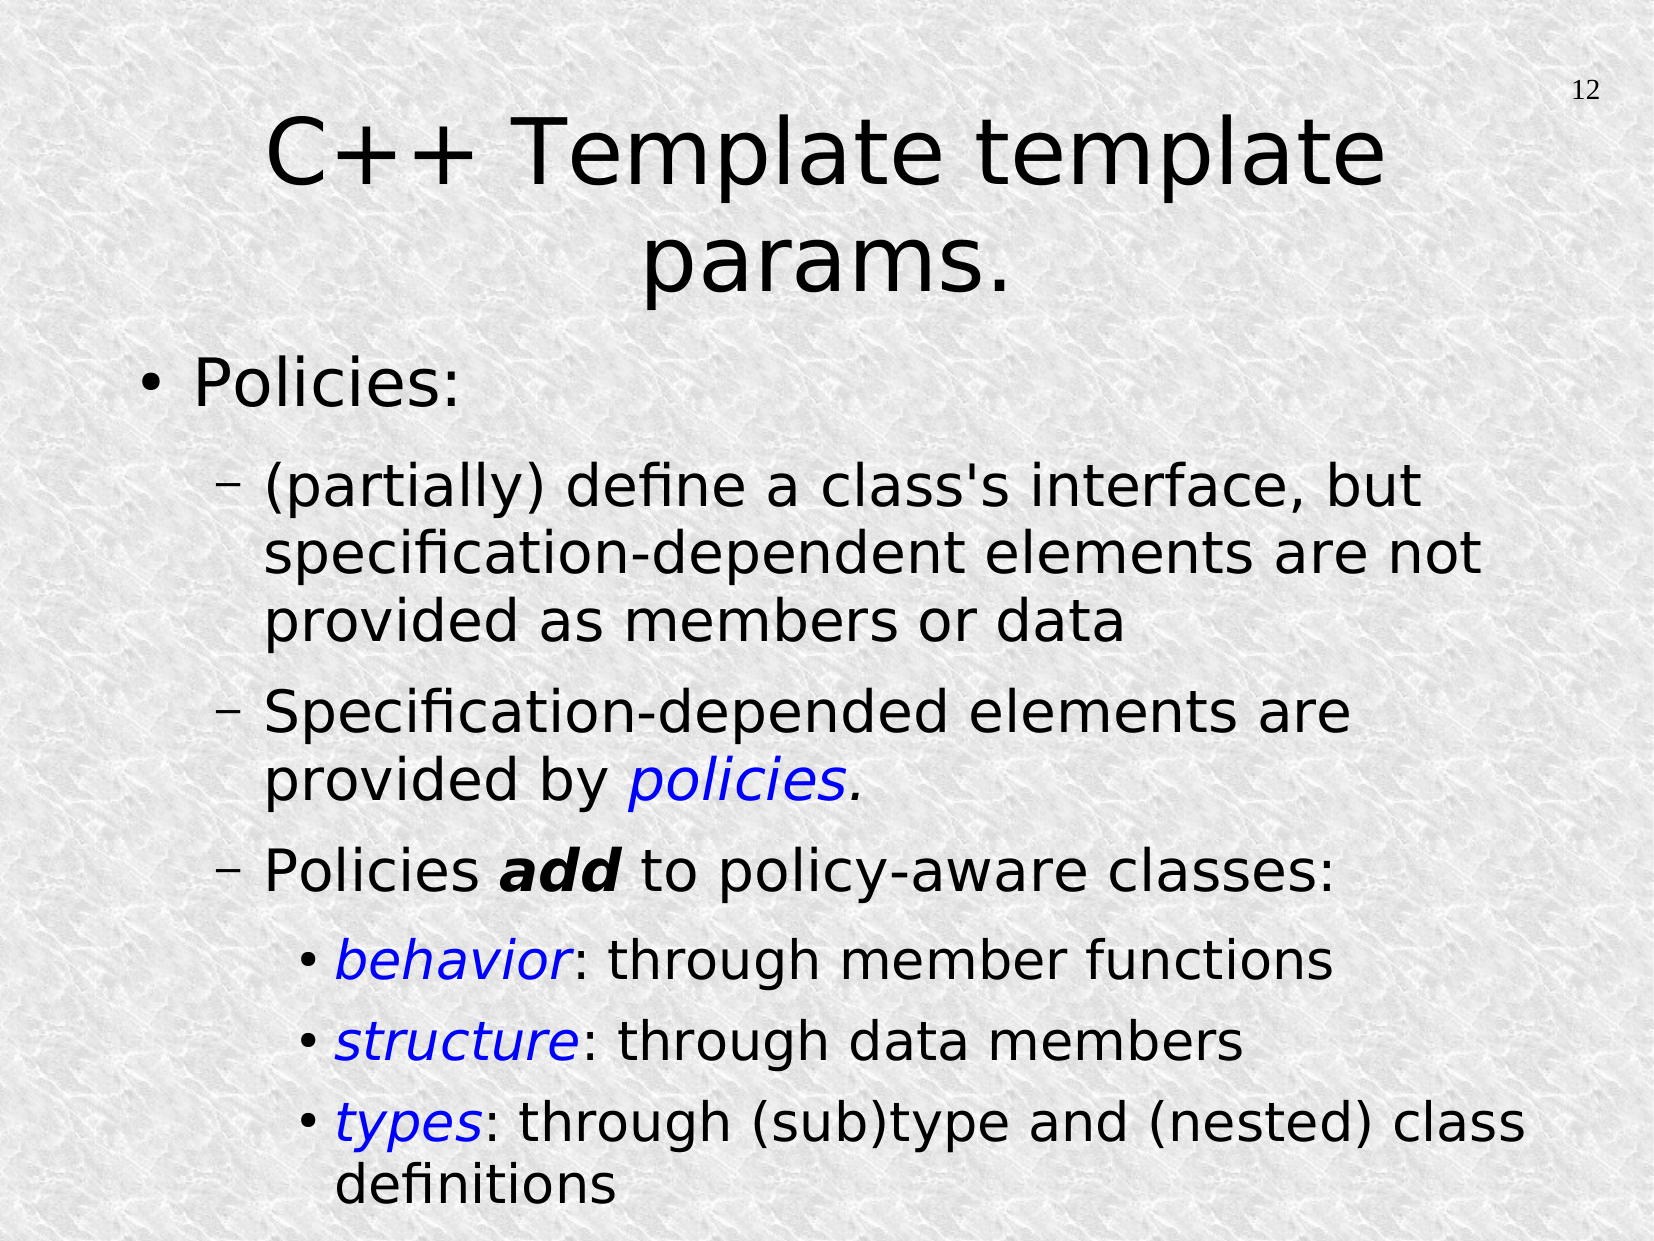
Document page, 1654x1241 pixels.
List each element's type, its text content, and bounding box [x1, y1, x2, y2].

picture [0, 0, 1654, 1241]
title C++ Template template params. [121, 99, 1534, 314]
list Policies: (partially) define a class's interface, but specification-dependent elements are not provided as members or data Specification-depended elements are provided by policies. Policies add to policy-aware classes: behavior: through member functions structure: through data members types: through (sub)type and (nested) class definitions [121, 344, 1534, 1217]
